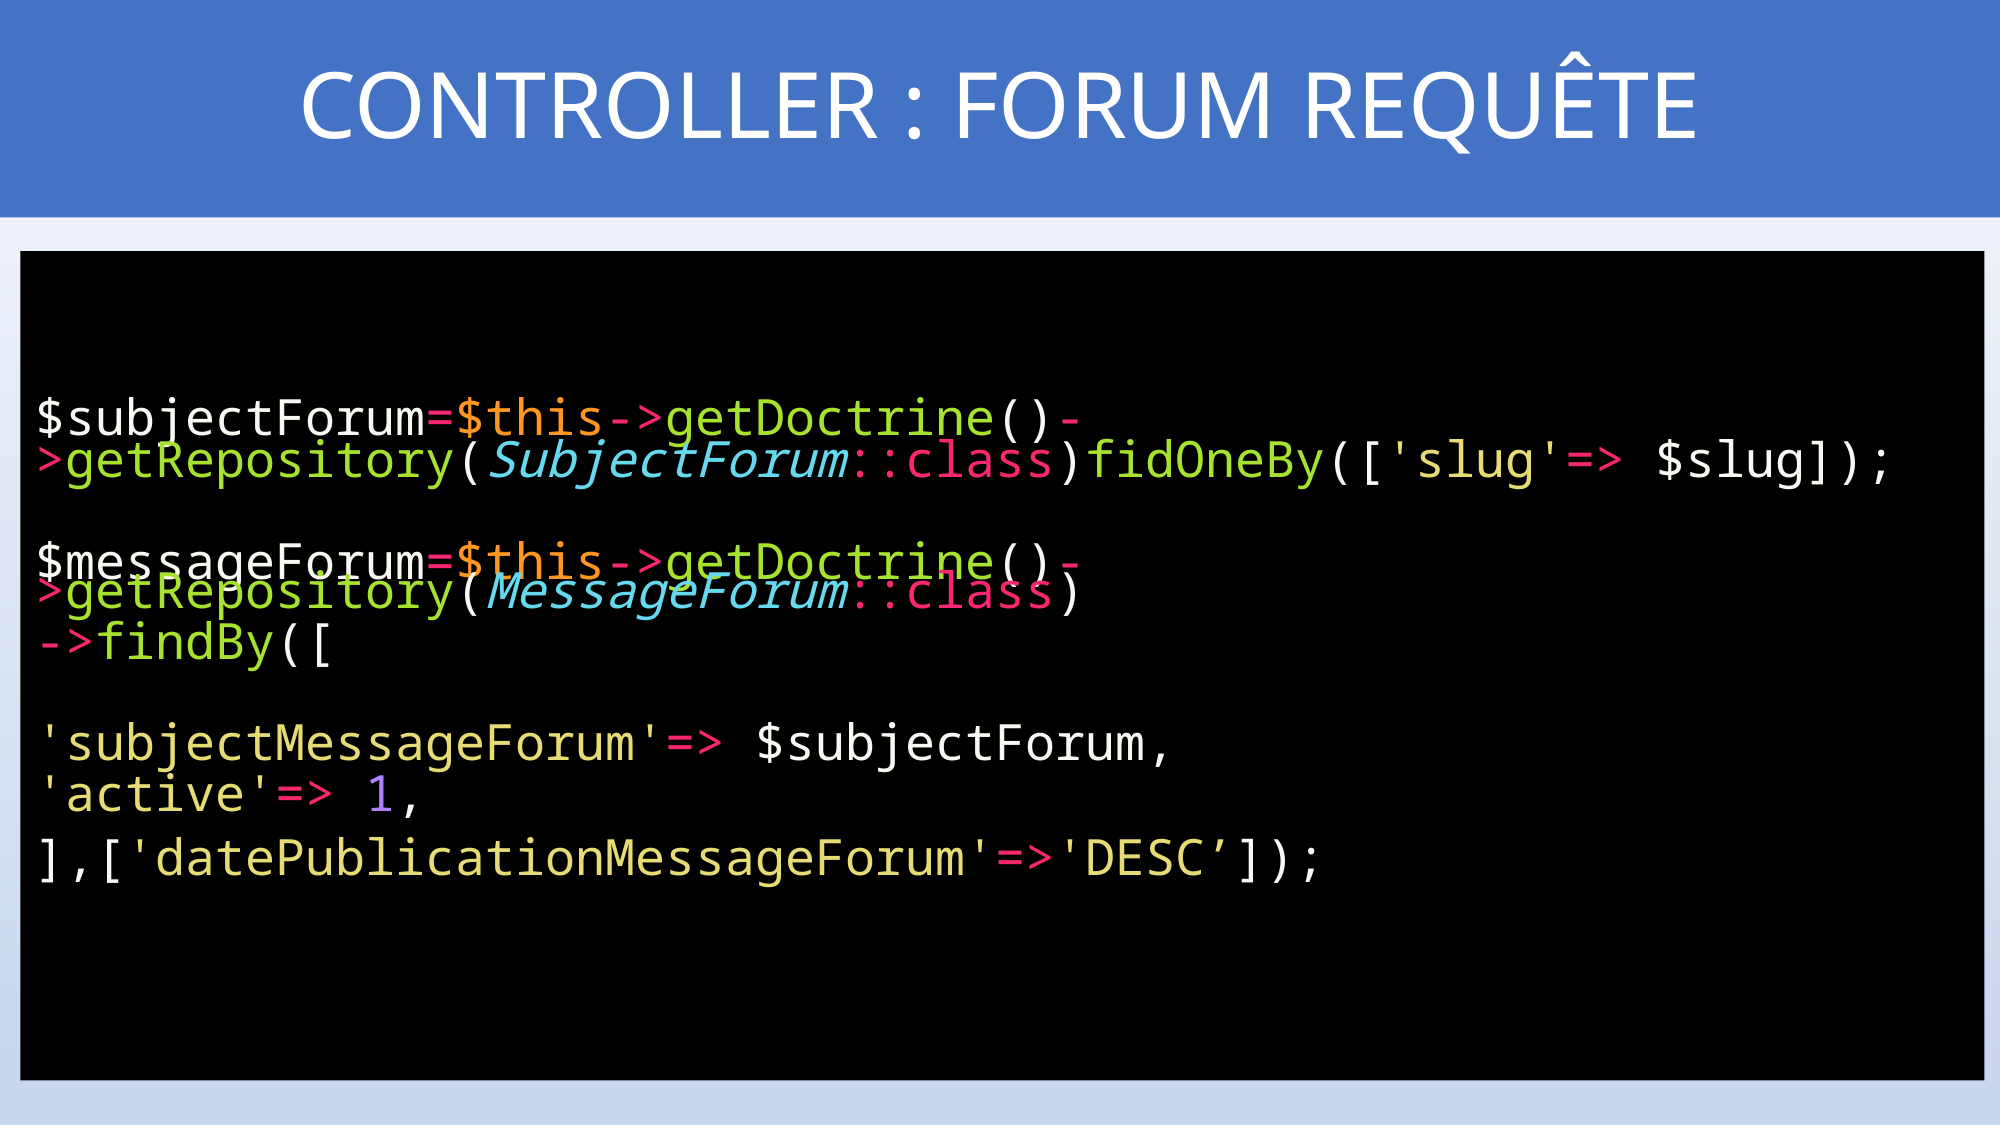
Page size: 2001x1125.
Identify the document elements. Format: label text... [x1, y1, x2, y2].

list $subjectForum=$this->getDoctrine()->getRepository(SubjectForum::class)fidOneBy(['slug'=> $slug]); $messageForum=$this->getDoctrine()->getRepository(MessageForum::class) ->findBy([ 'subjectMessageForum'=> $subjectForum, 'active'=> 1, ],['datePublicationMessageForum'=>'DESC’]); [20, 251, 1985, 1081]
title CONTROLLER : FORUM REQUÊTE [0, 0, 2000, 218]
